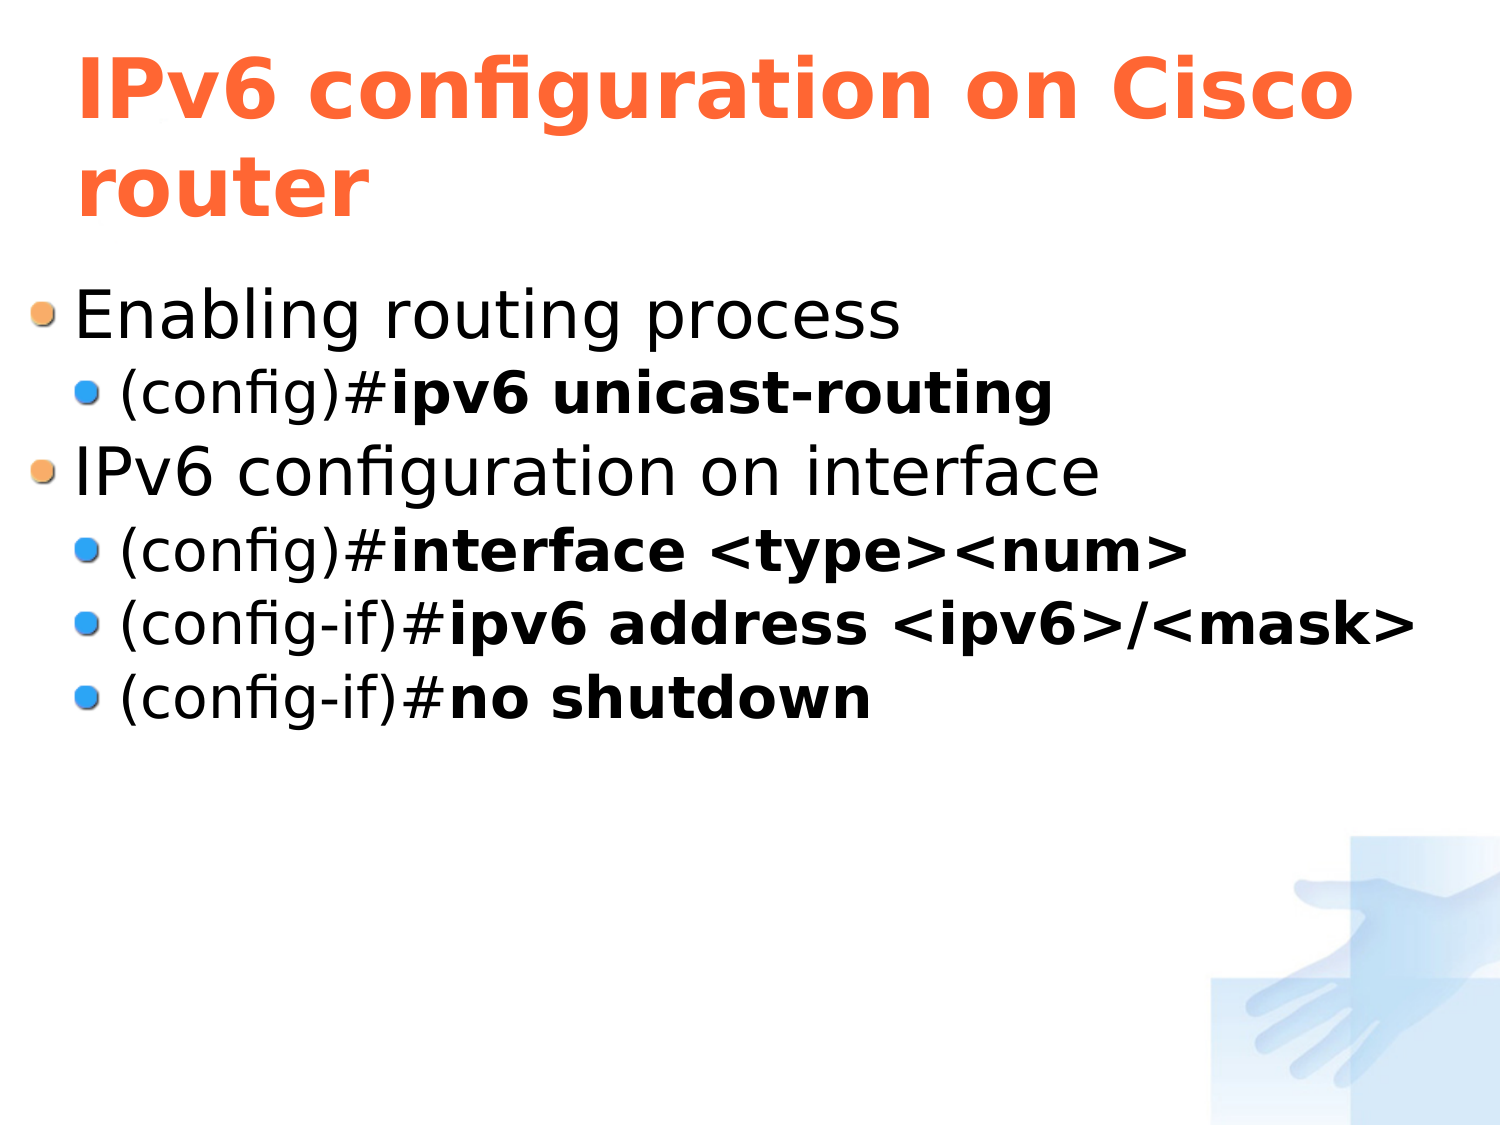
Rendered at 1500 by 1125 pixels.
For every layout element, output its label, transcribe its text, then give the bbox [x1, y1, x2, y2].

list Enabling routing process (config)#ipv6 unicast-routing IPv6 configuration on interface (config)#interface <type><num> (config-if)#ipv6 address <ipv6>/<mask> (config-if)#no shutdown [29, 276, 1477, 1004]
picture [0, 0, 1500, 1125]
title IPv6 configuration on Cisco router [75, 28, 1426, 250]
